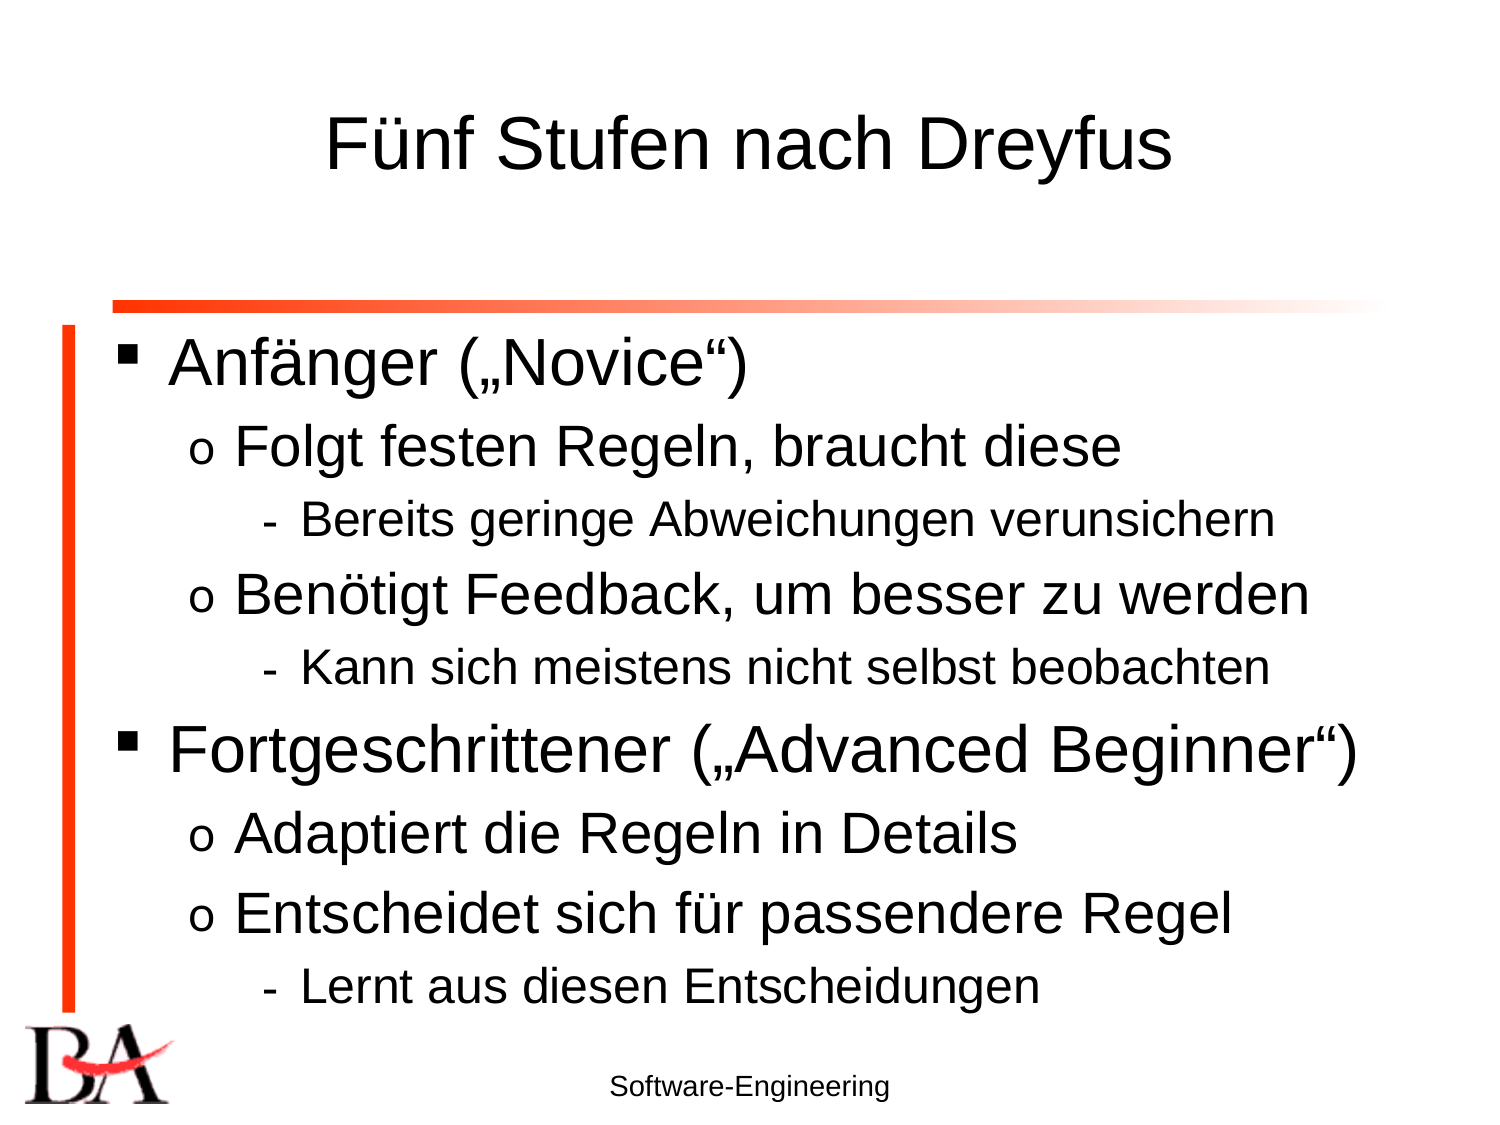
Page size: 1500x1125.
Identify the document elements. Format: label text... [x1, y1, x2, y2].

list Anfänger („Novice“) Folgt festen Regeln, braucht diese Bereits geringe Abweichungen verunsichern Benötigt Feedback, um besser zu werden Kann sich meistens nicht selbst beobachten Fortgeschrittener („Advanced Beginner“) Adaptiert die Regeln in Details Entscheidet sich für passendere Regel Lernt aus diesen Entscheidungen [112, 324, 1388, 1036]
title Fünf Stufen nach Dreyfus [112, 28, 1388, 259]
picture [24, 1024, 175, 1104]
